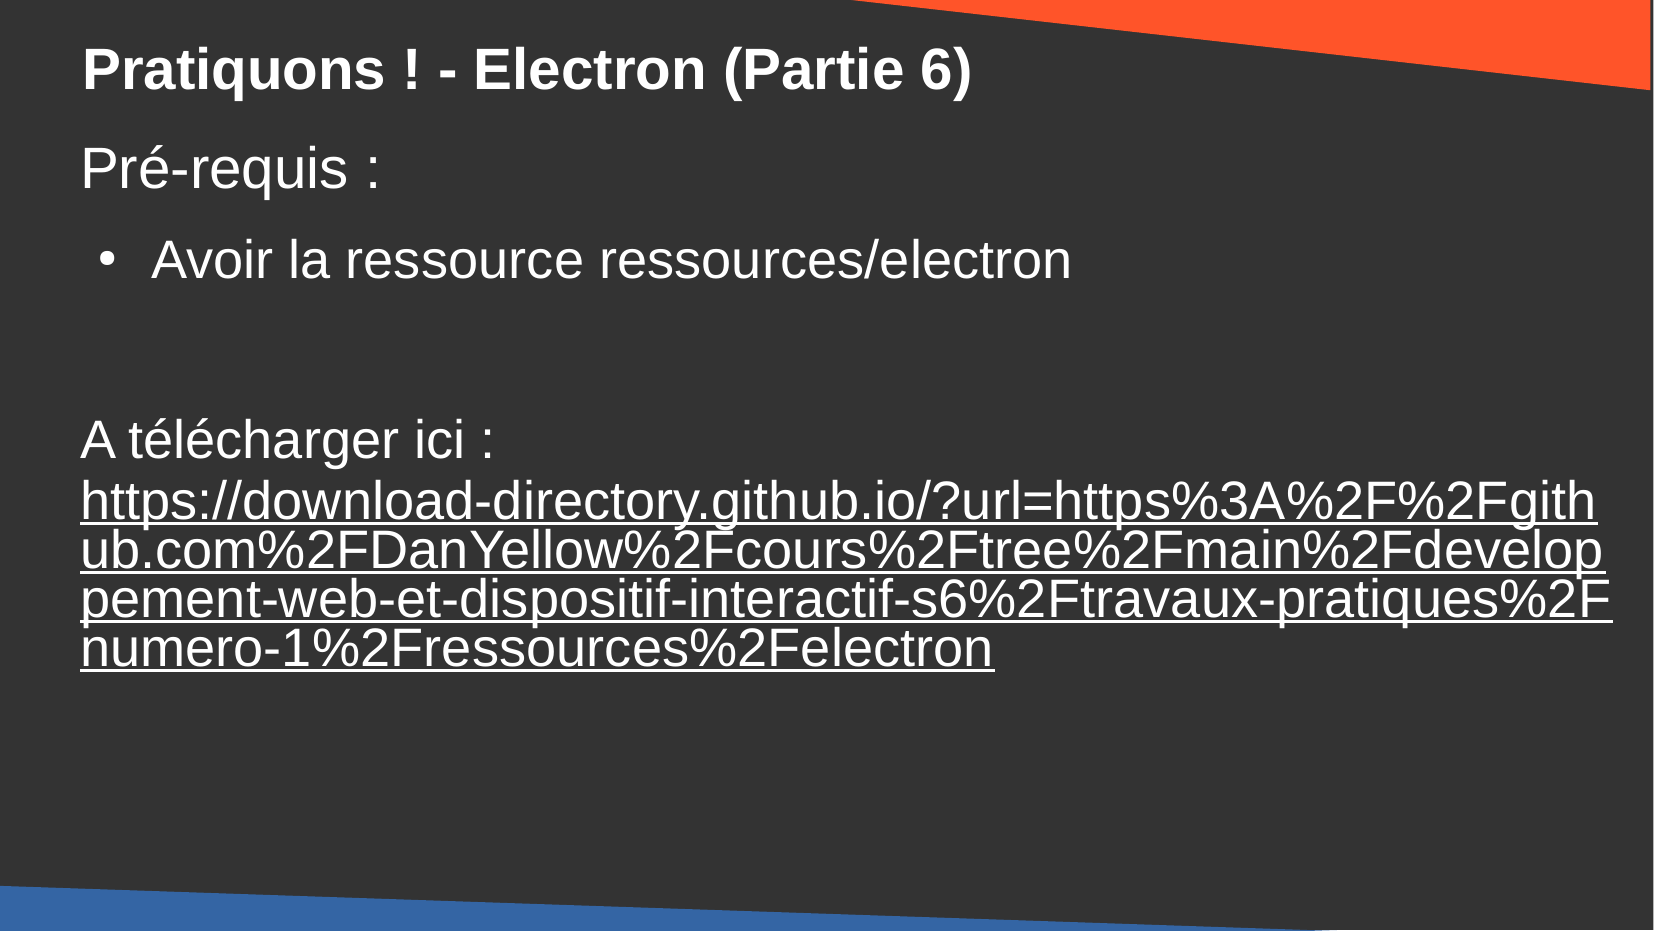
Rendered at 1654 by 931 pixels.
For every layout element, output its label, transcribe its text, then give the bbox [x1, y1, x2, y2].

list Pré-requis : Avoir la ressource ressources/electron A télécharger ici : https://download-directory.github.io/?url=https%3A%2F%2Fgithub.com%2FDanYellow%2Fcours%2Ftree%2Fmain%2Fdeveloppement-web-et-dispositif-interactif-s6%2Ftravaux-pratiques%2Fnumero-1%2Fressources%2Felectron [80, 135, 1620, 721]
title Pratiquons ! - Electron (Partie 6) [82, 37, 1571, 114]
text_box [851, 0, 1651, 91]
text_box [0, 885, 1337, 931]
